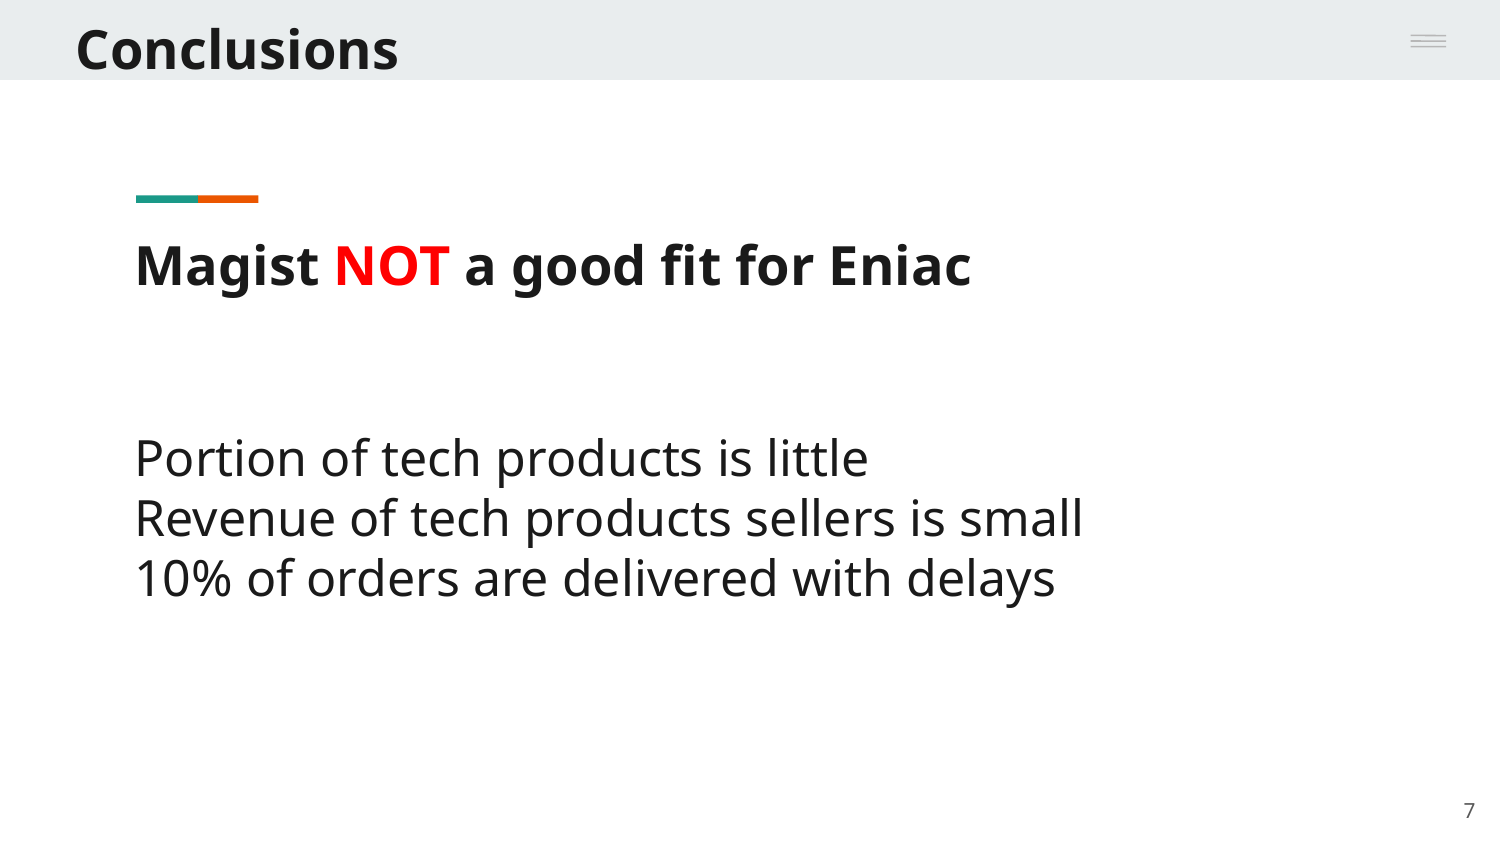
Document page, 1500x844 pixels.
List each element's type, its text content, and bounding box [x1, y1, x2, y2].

slide_number <number> [1400, 779, 1491, 844]
title Magist NOT a good fit for Eniac Portion of tech products is little Revenue of tech products sellers is small 10% of orders are delivered with delays [119, 216, 1381, 728]
title Conclusions [60, 0, 1323, 88]
